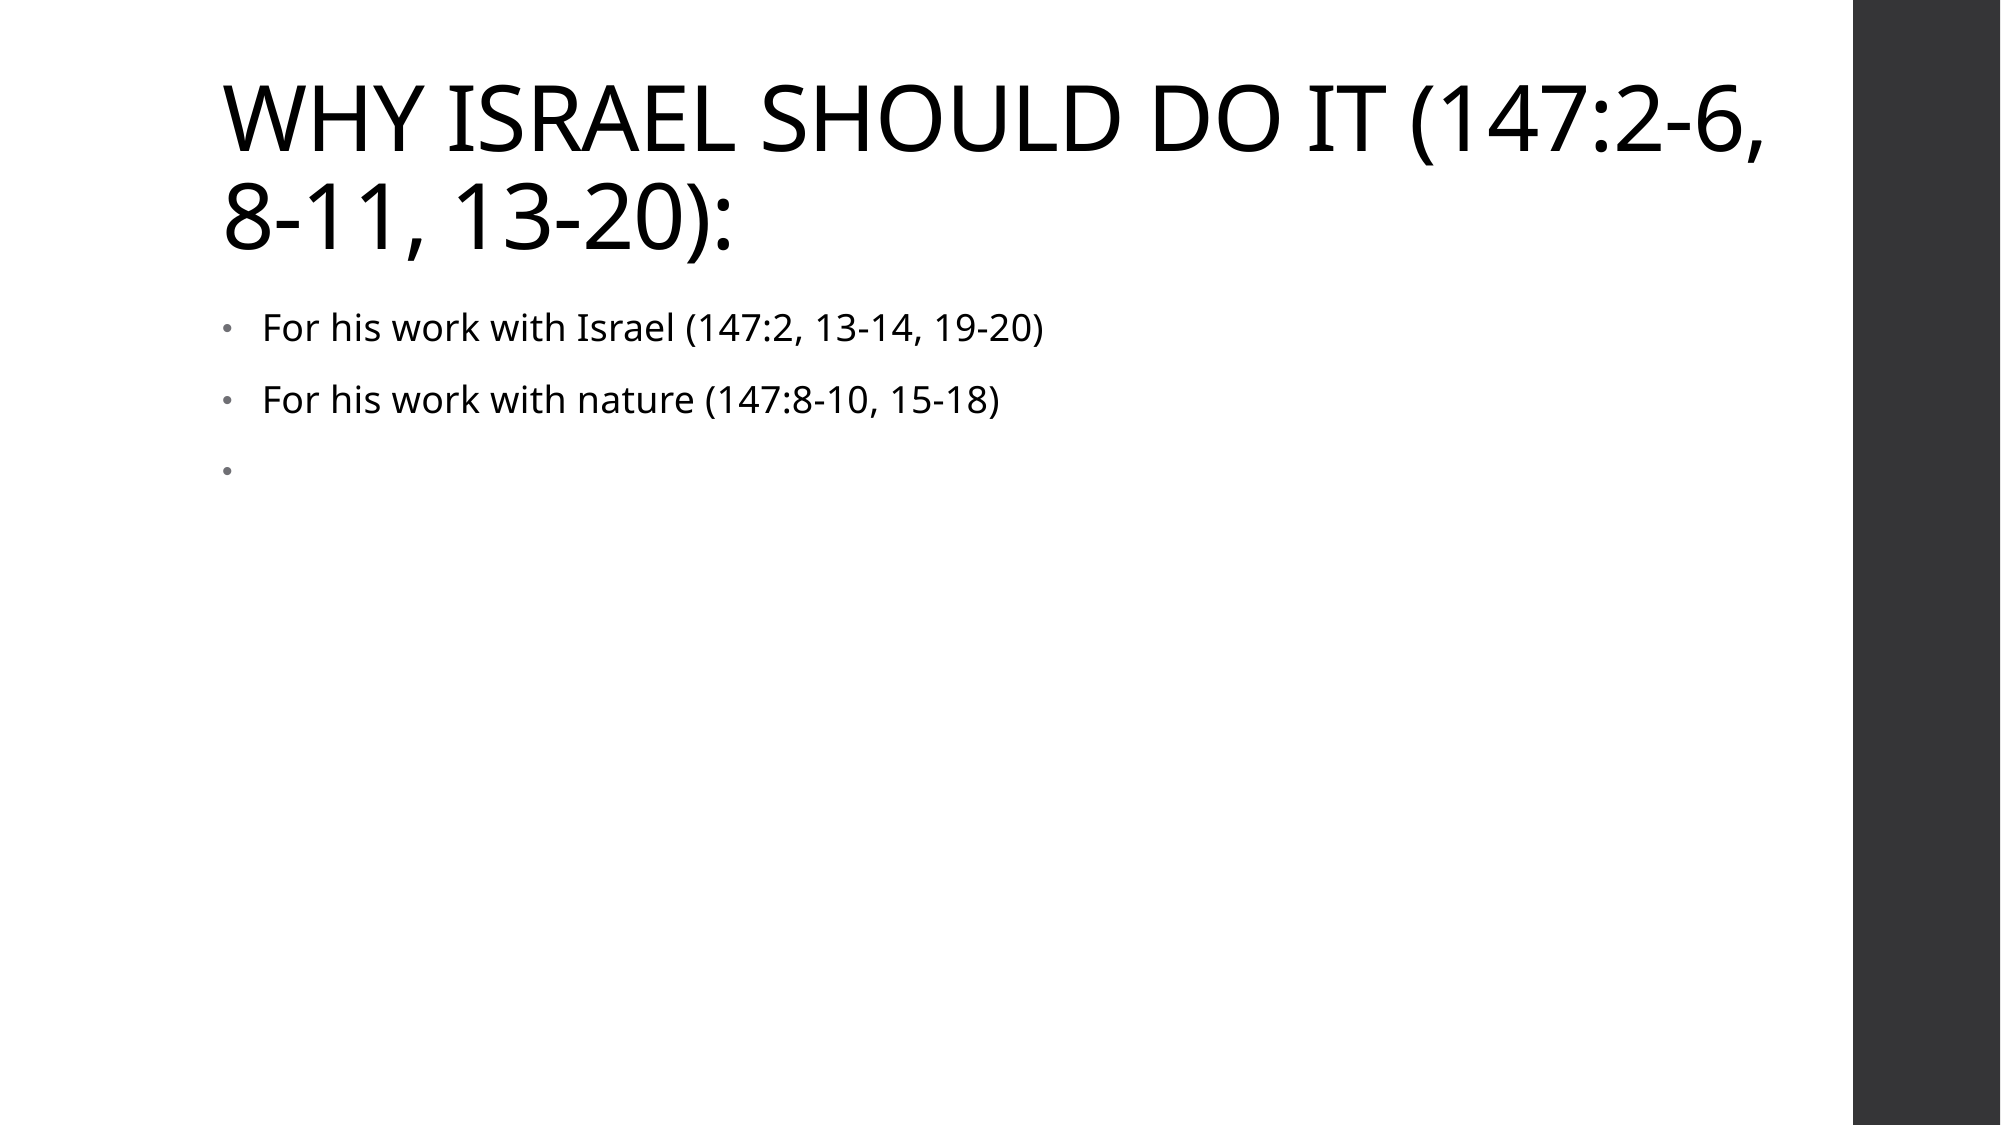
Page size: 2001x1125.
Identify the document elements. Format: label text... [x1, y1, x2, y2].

title WHY ISRAEL SHOULD DO IT (147:2-6, 8-11, 13-20): [206, 60, 1797, 278]
list For his work with Israel (147:2, 13-14, 19-20) For his work with nature (147:8-10, 15-18) [206, 299, 1617, 1014]
